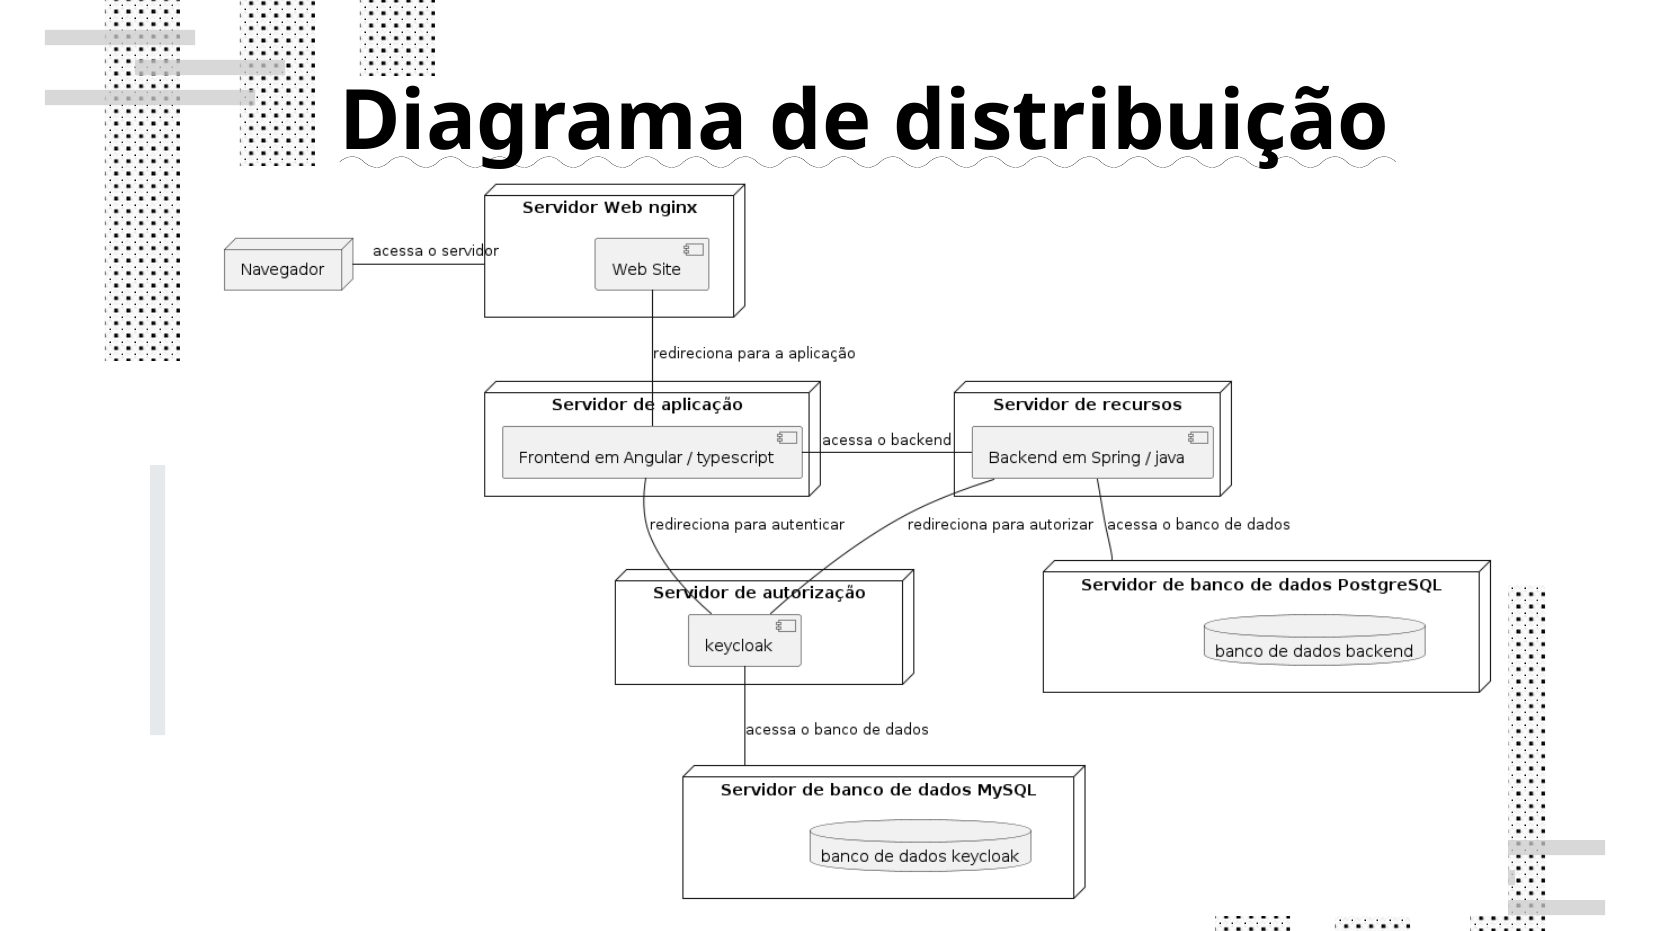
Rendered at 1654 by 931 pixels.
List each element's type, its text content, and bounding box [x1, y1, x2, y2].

text_box [150, 465, 165, 735]
picture [206, 177, 1508, 916]
text_box Diagrama de distribuição [324, 59, 1654, 207]
